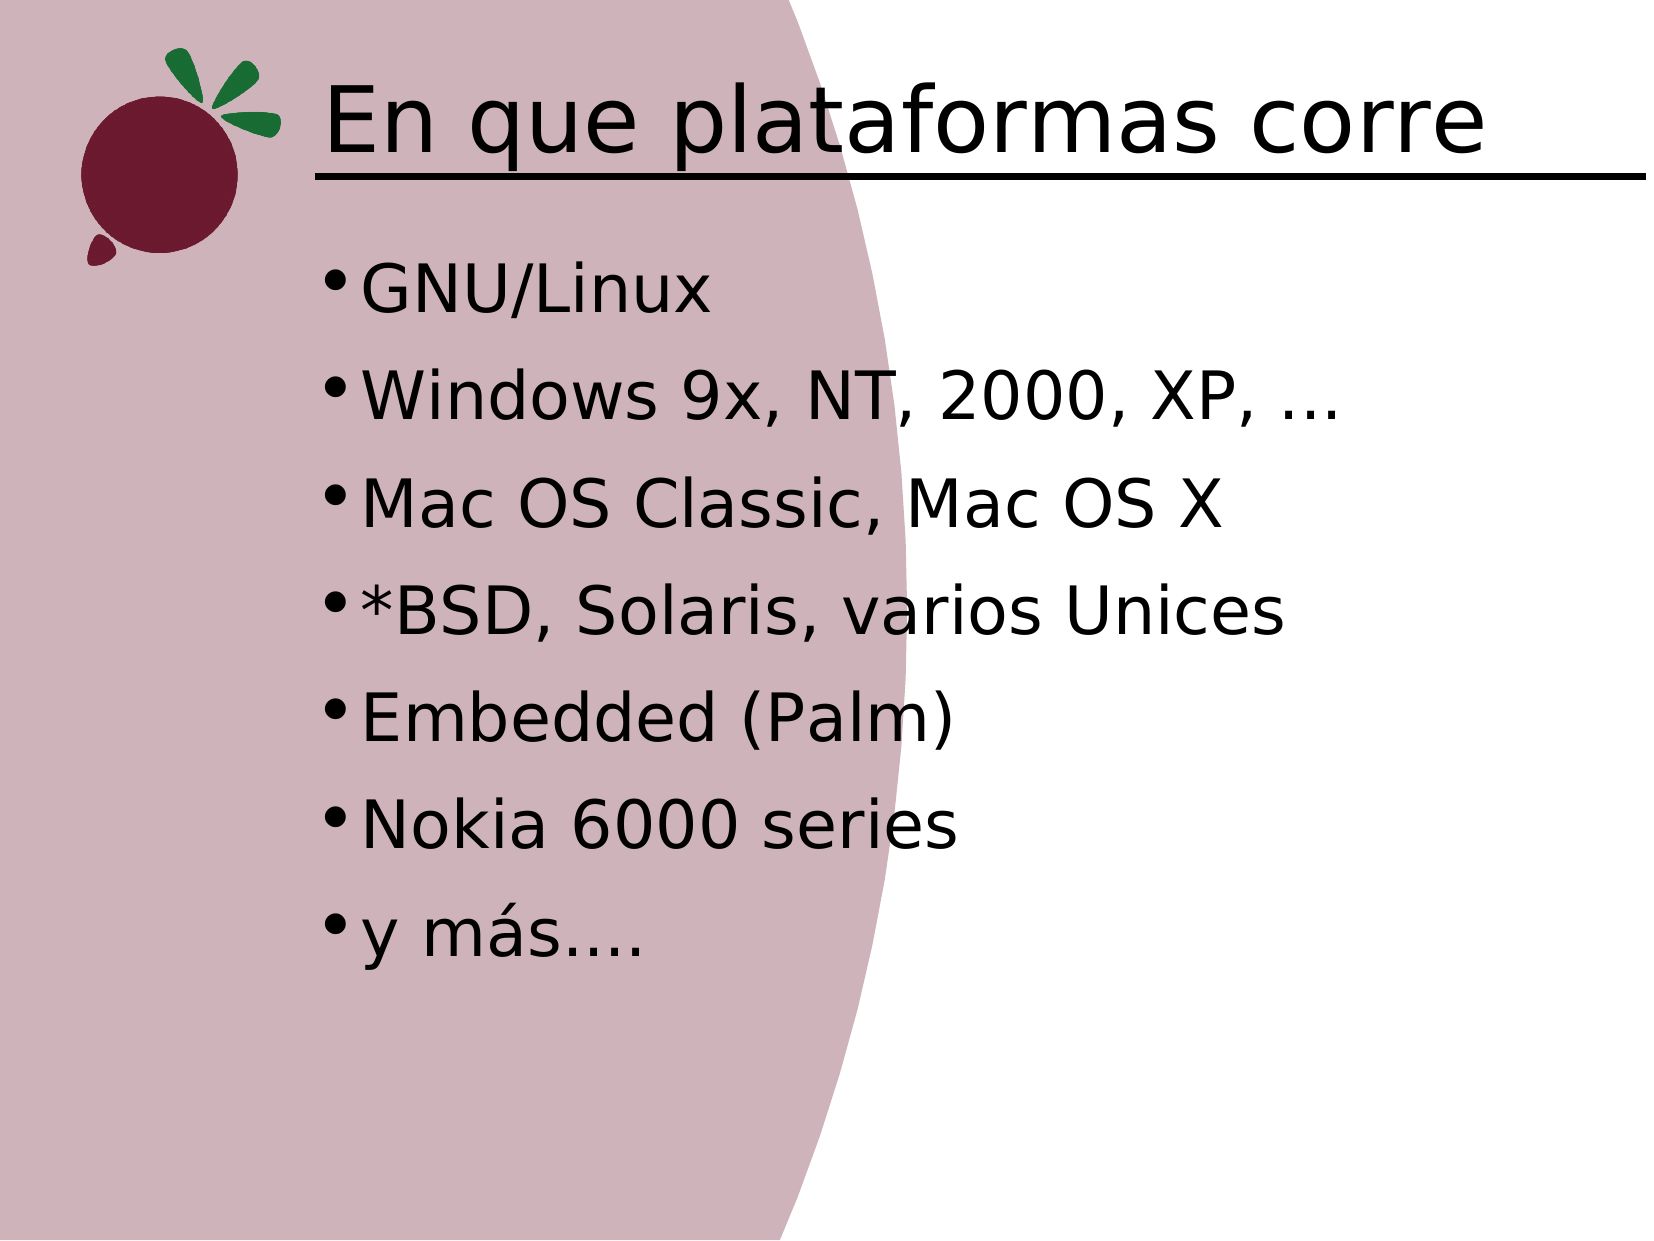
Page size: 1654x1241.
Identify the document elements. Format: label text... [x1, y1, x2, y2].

list GNU/Linux Windows 9x, NT, 2000, XP, ... Mac OS Classic, Mac OS X *BSD, Solaris, varios Unices Embedded (Palm) Nokia 6000 series y más.... [322, 250, 1565, 1175]
picture [81, 48, 281, 266]
title En que plataformas corre [322, 65, 1565, 177]
